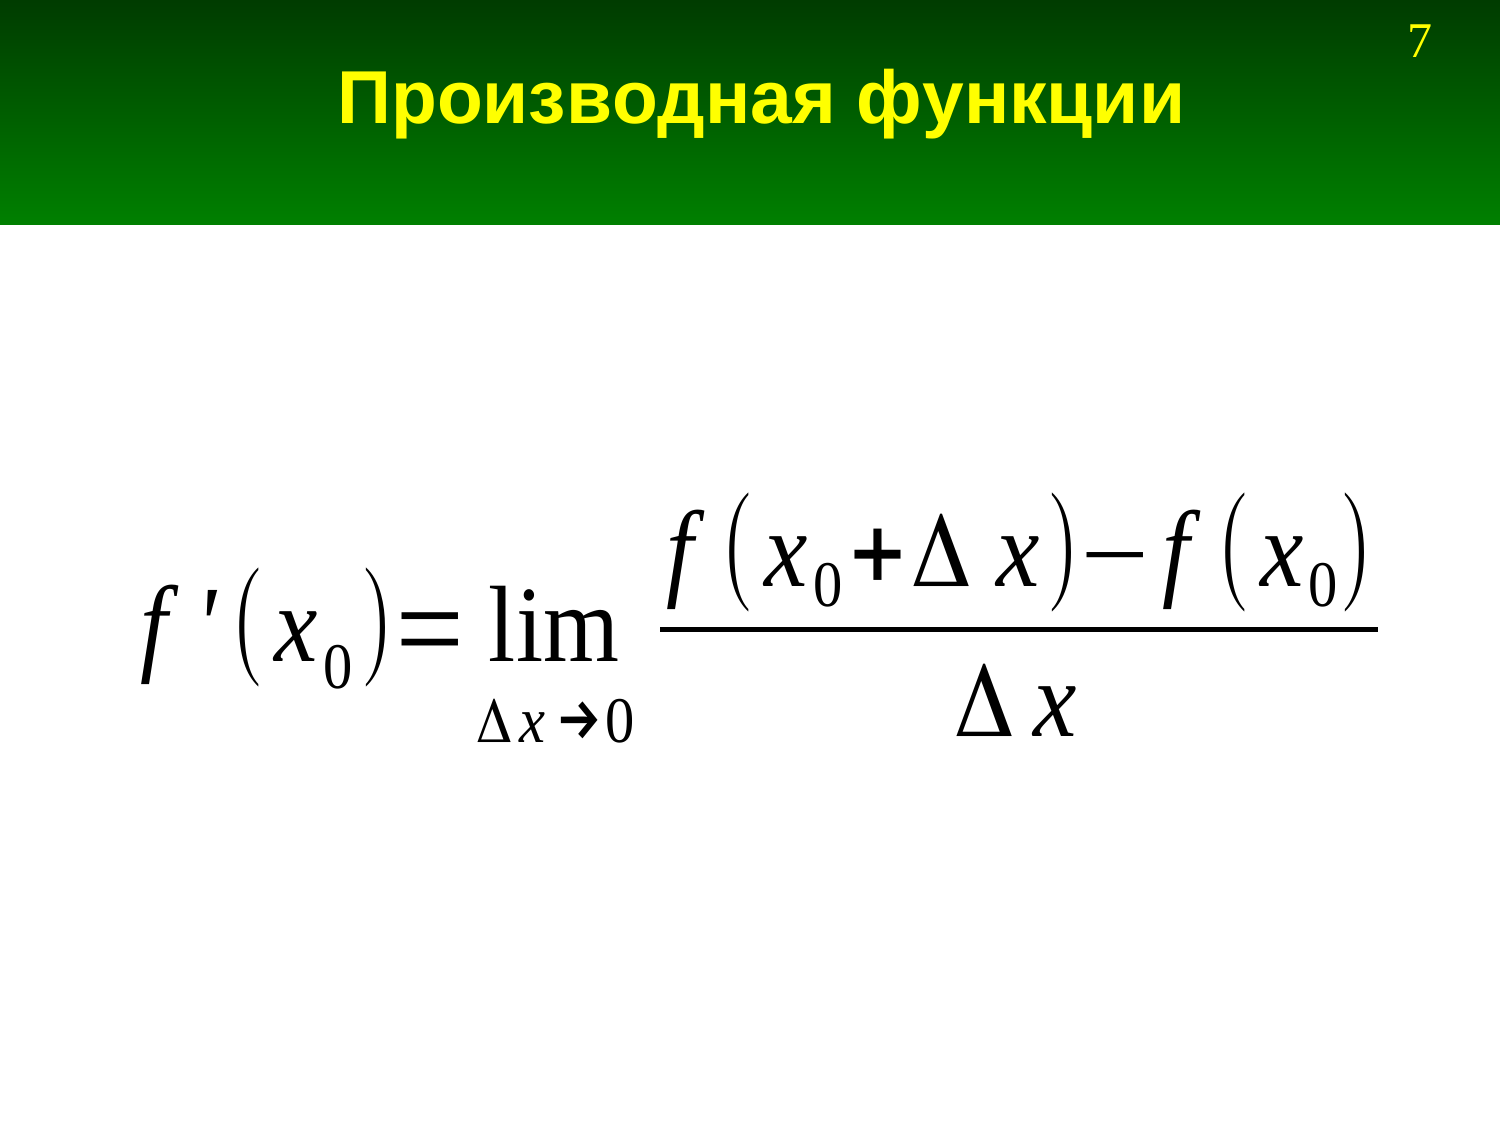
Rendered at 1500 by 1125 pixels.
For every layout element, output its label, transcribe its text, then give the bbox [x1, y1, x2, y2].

title Производная функции [123, 0, 1399, 188]
chart [115, 484, 1406, 761]
